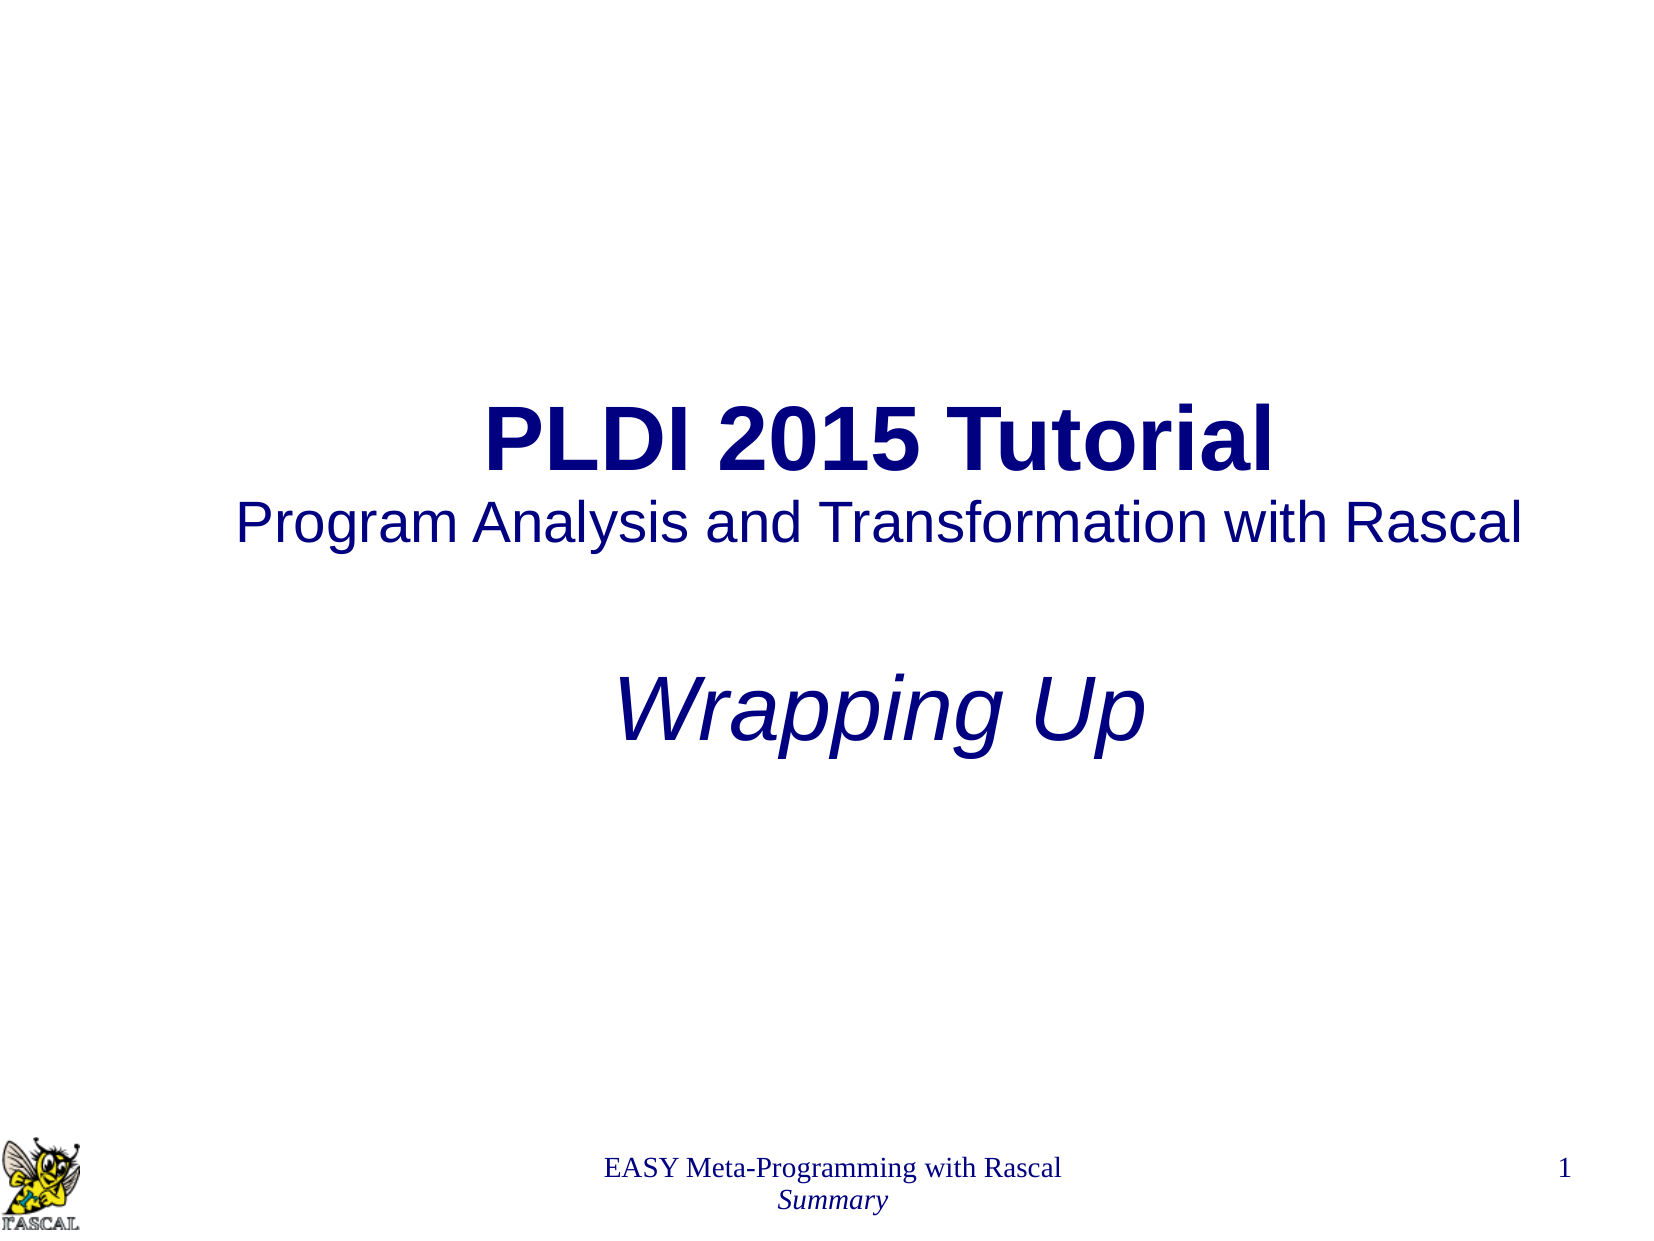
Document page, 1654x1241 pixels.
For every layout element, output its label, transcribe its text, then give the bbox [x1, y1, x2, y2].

title PLDI 2015 Tutorial Program Analysis and Transformation with Rascal Wrapping Up [136, 104, 1625, 1043]
picture [1, 1137, 80, 1230]
